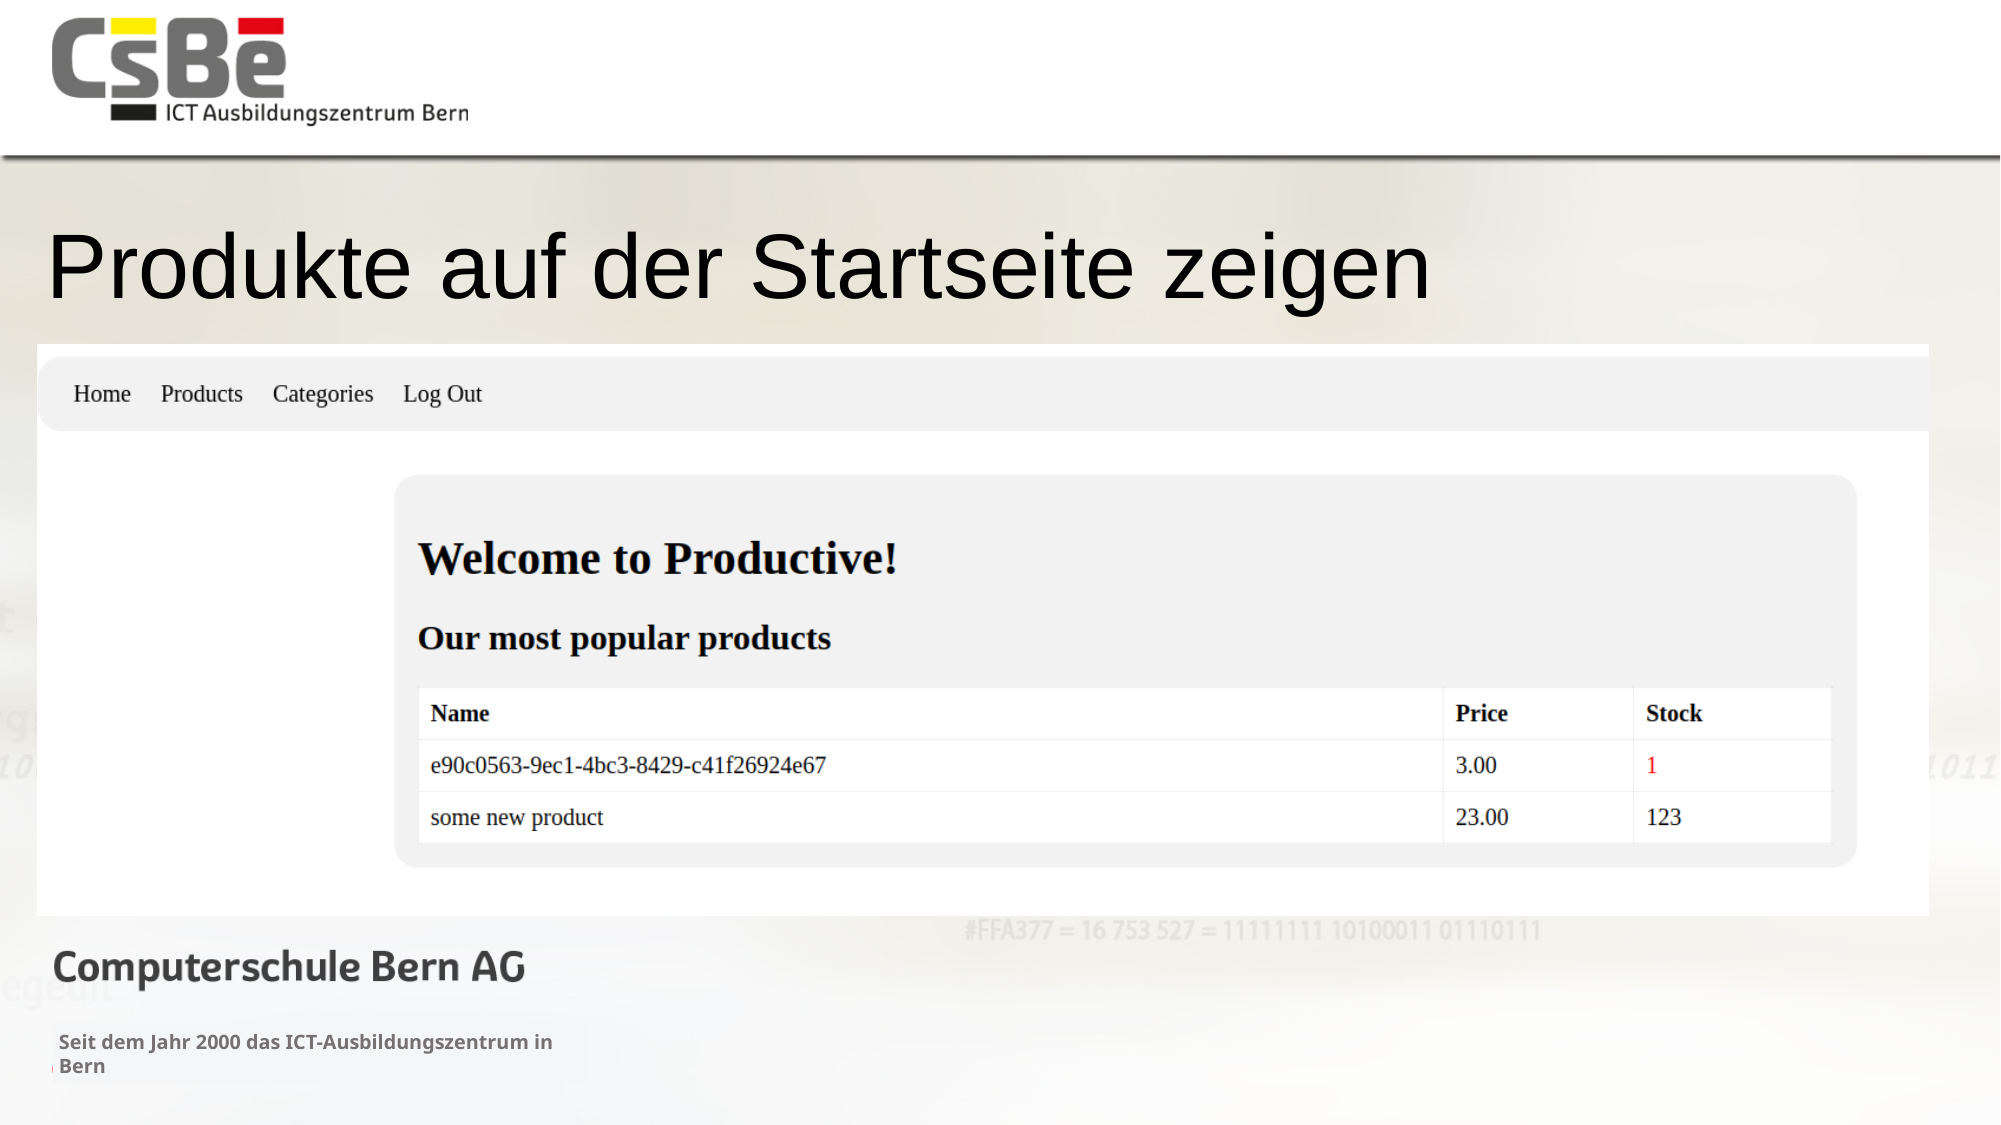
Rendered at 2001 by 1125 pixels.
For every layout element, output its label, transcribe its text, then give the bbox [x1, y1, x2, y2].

picture [0, 0, 2001, 1125]
list Produkte auf der Startseite zeigen [46, 206, 1920, 344]
